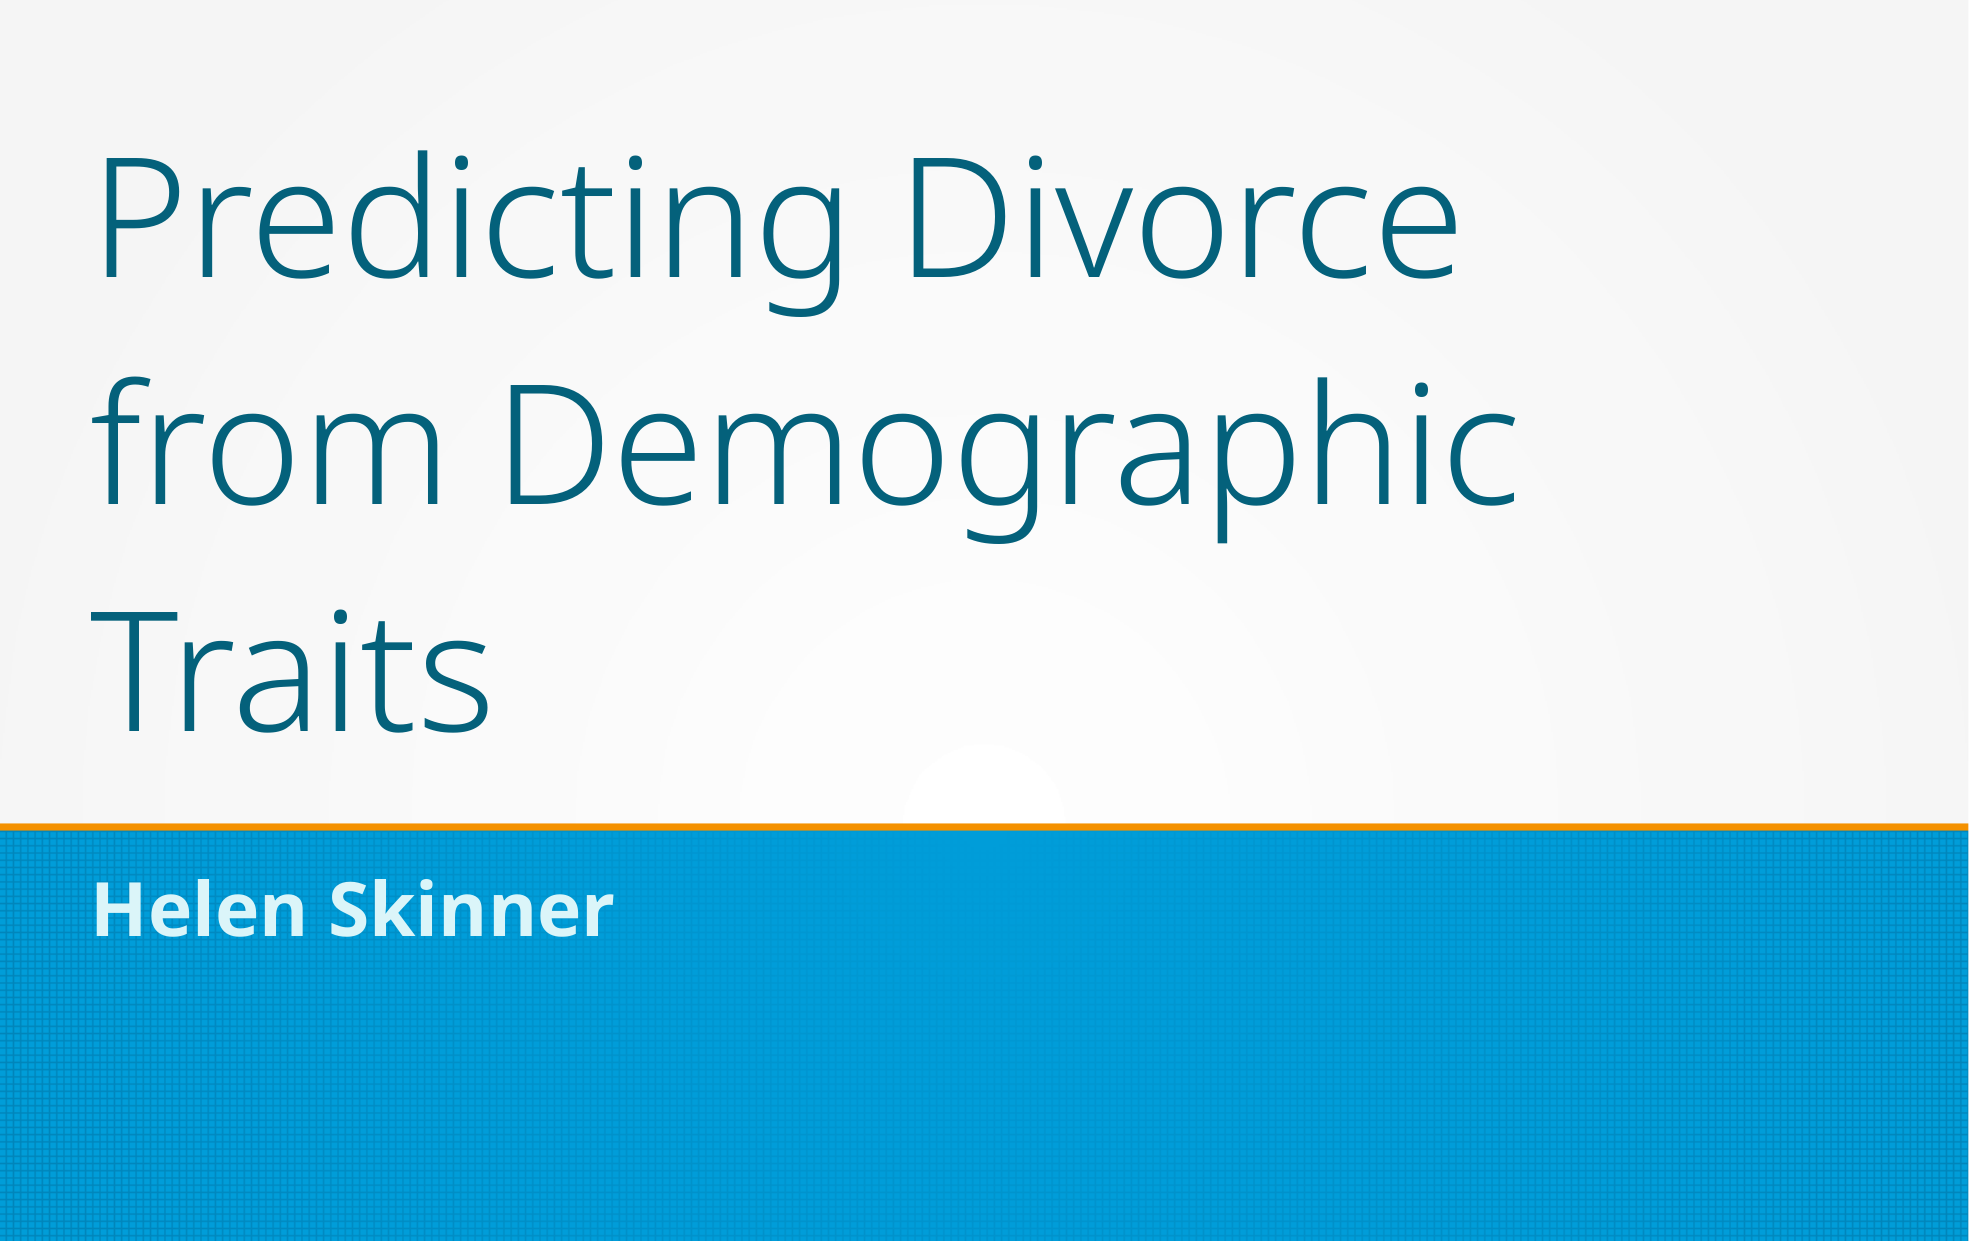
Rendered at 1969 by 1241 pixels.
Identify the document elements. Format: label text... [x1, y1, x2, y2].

title Predicting Divorce from Demographic Traits [90, 49, 1862, 781]
subtitle Helen Skinner [90, 855, 1861, 1111]
picture [0, 0, 1969, 830]
